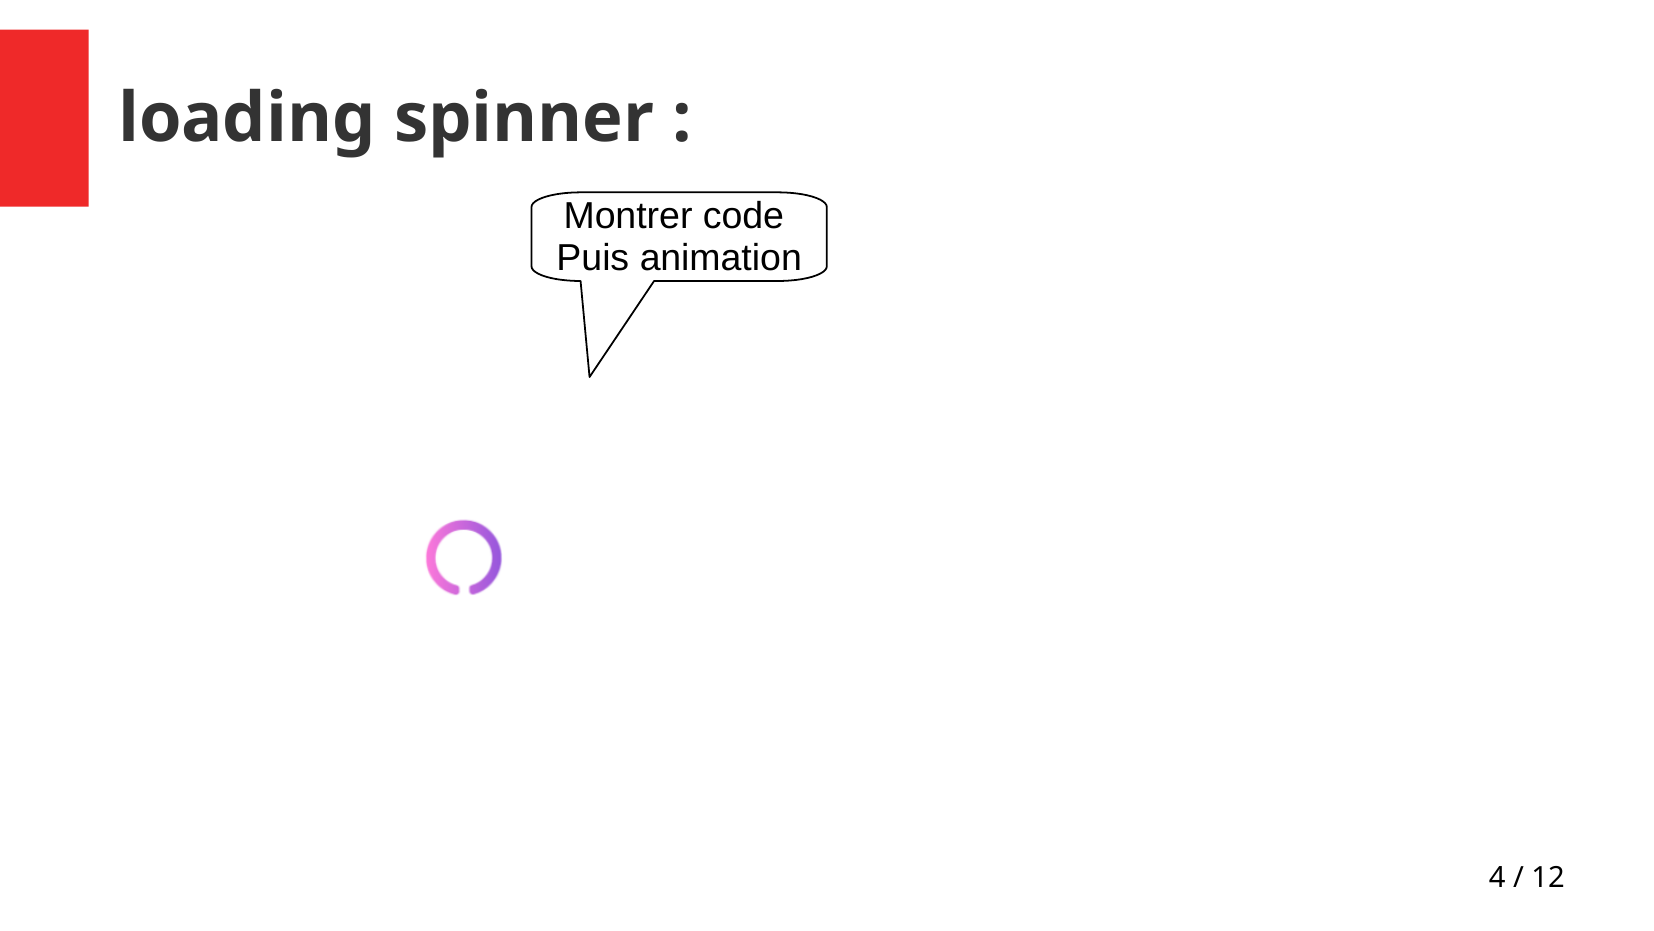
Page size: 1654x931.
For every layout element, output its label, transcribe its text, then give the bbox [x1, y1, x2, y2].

text_box Montrer code Puis animation [531, 192, 827, 378]
picture [118, 285, 870, 798]
title loading spinner : [118, 37, 1571, 193]
